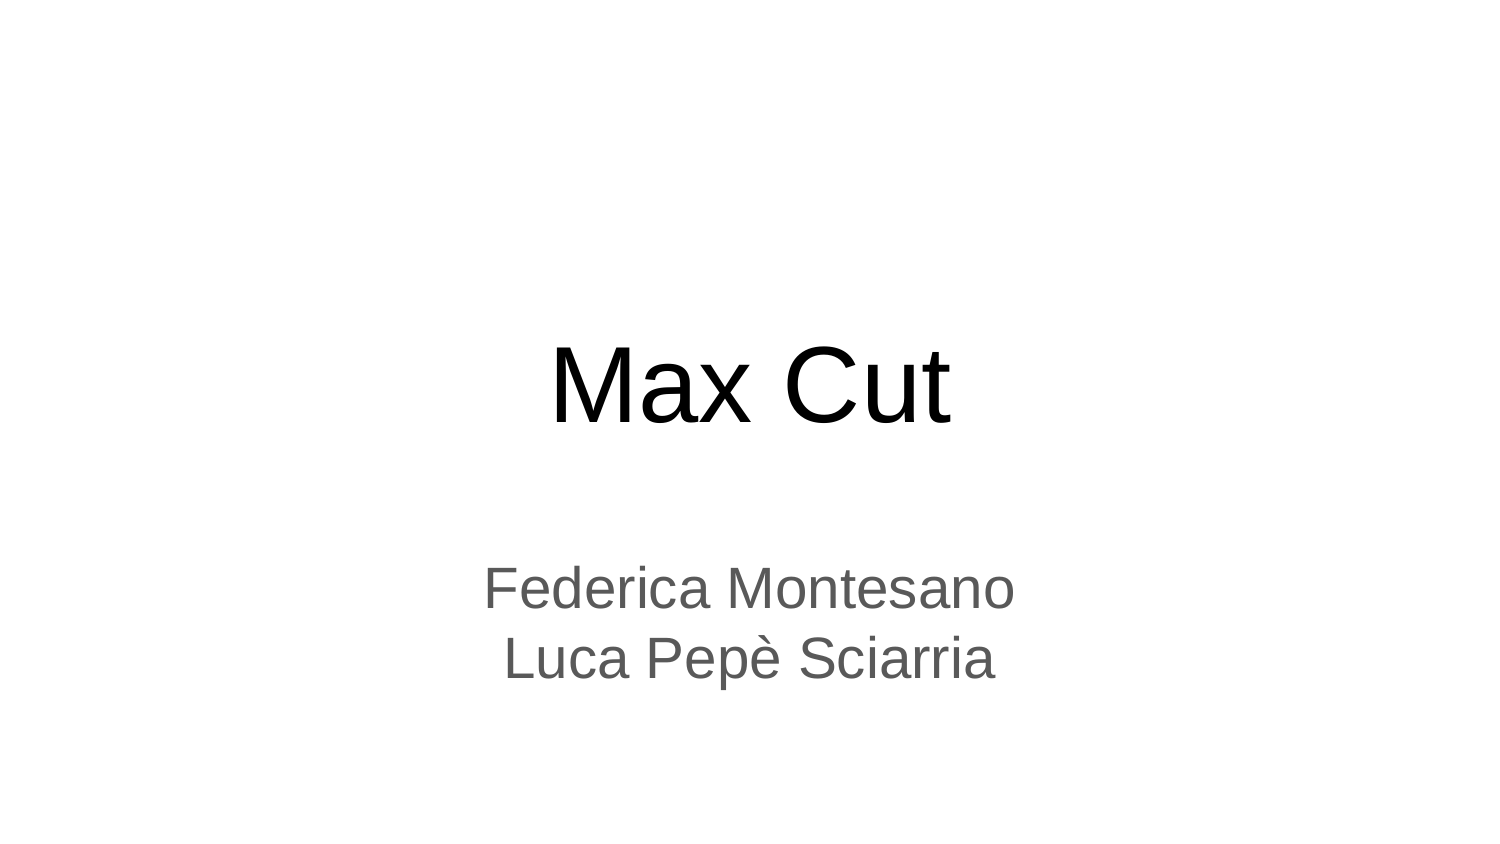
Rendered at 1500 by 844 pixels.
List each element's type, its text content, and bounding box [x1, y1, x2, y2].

title Max Cut [51, 122, 1449, 459]
subtitle Federica Montesano Luca Pepè Sciarria [51, 464, 1449, 681]
